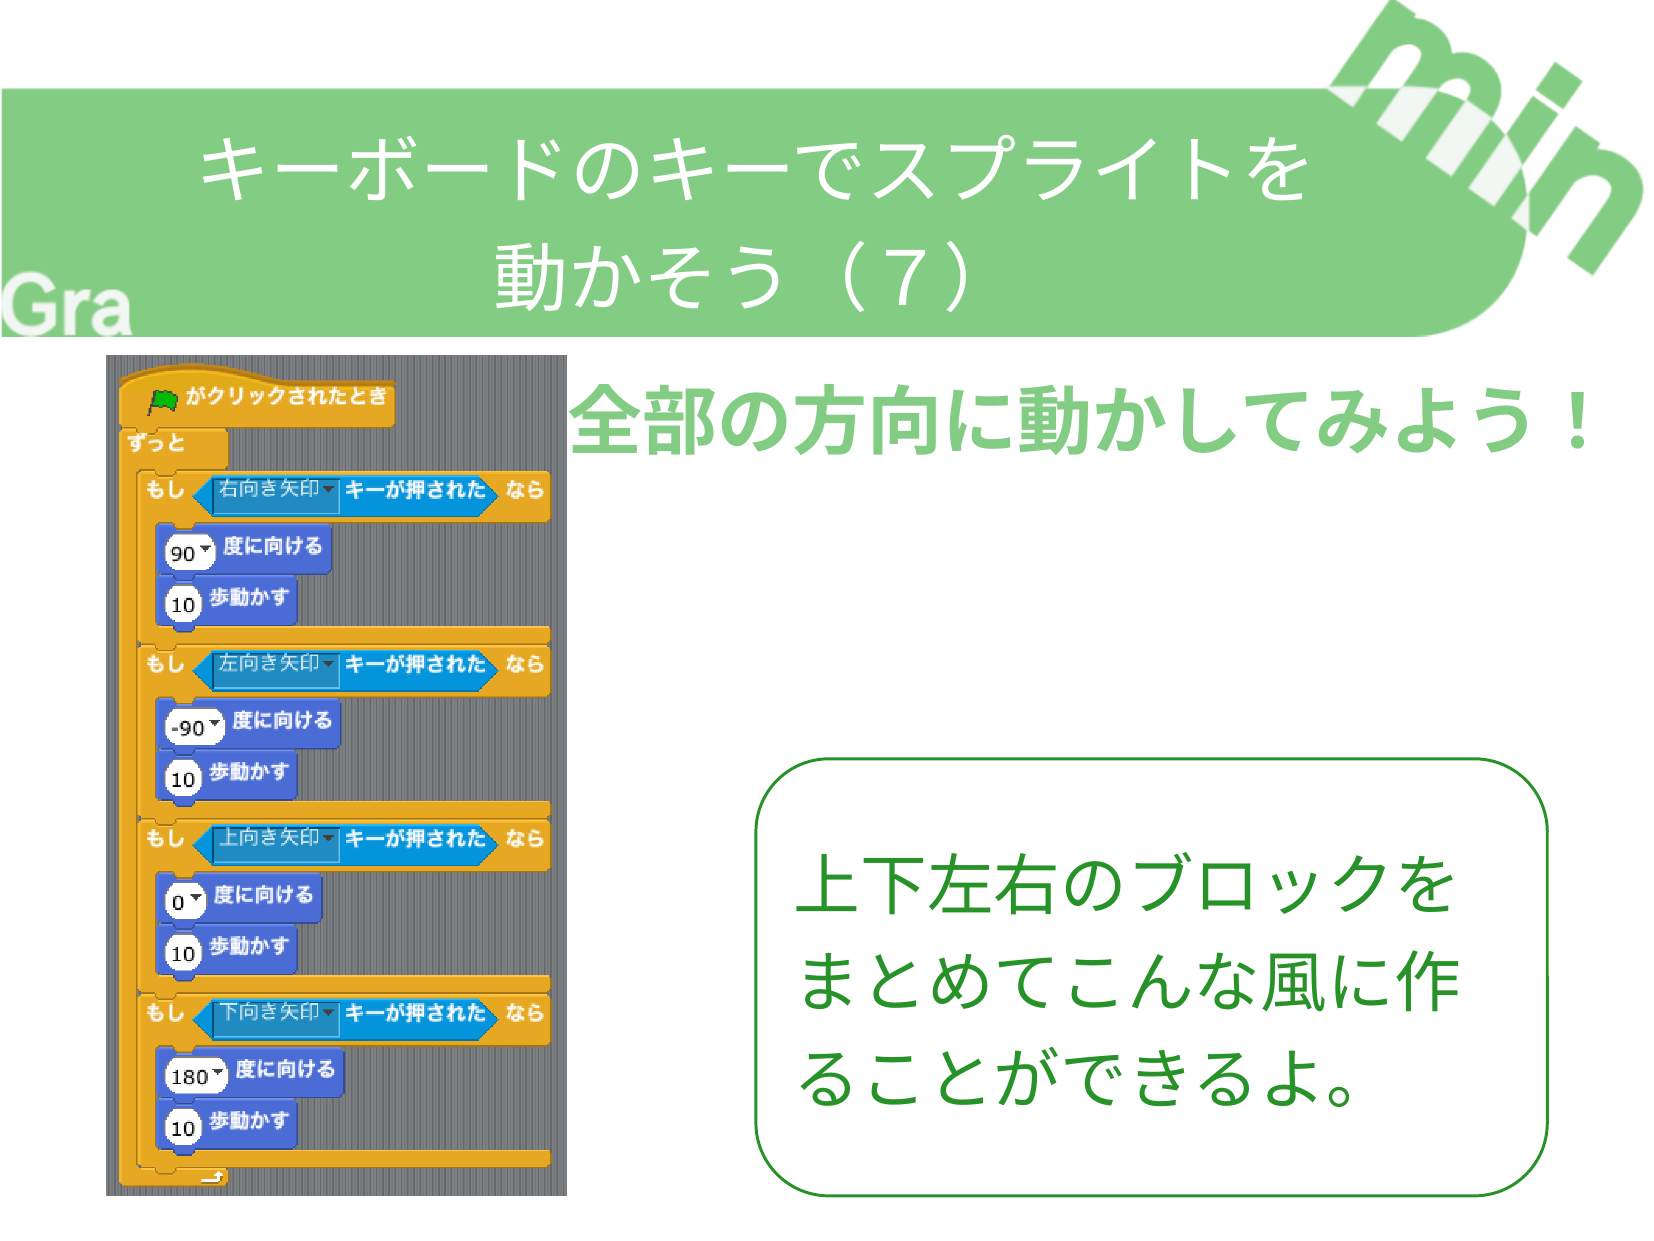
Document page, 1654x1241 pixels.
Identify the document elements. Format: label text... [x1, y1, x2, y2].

picture [1, 0, 1654, 337]
text_box 全部の方向に動かしてみよう！ [35, 354, 1630, 481]
text_box 上下左右のブロックをまとめてこんな風に作ることができるよ。 [755, 758, 1548, 1196]
picture [106, 355, 567, 1196]
title キーボードのキーでスプライトを 動かそう（７） [11, 113, 1501, 324]
